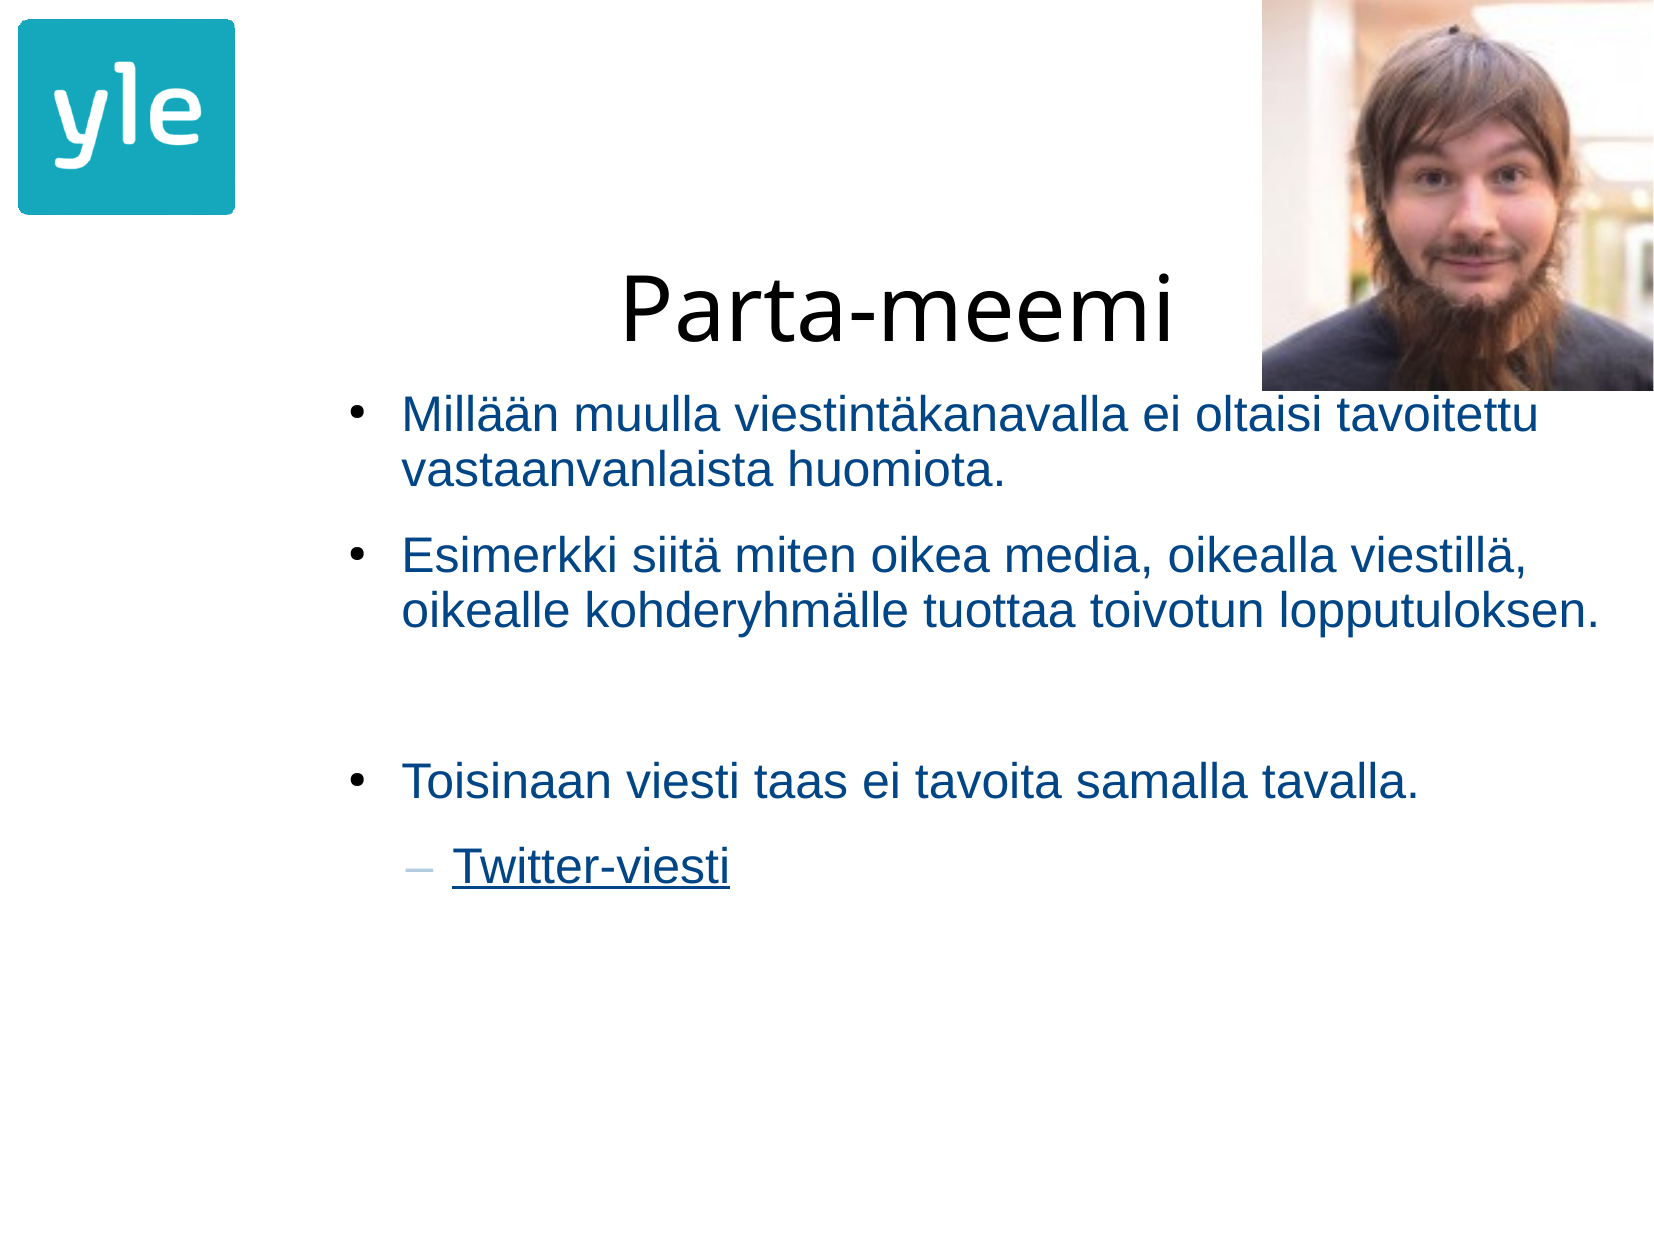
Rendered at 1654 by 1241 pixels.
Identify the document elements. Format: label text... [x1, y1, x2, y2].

list Millään muulla viestintäkanavalla ei oltaisi tavoitettu vastaanvanlaista huomiota. Esimerkki siitä miten oikea media, oikealla viestillä, oikealle kohderyhmälle tuottaa toivotun lopputuloksen. Toisinaan viesti taas ei tavoita samalla tavalla. Twitter-viesti [330, 385, 1626, 1117]
picture [1262, 0, 1654, 391]
title Parta-meemi [236, 254, 1262, 357]
picture [18, 19, 235, 215]
